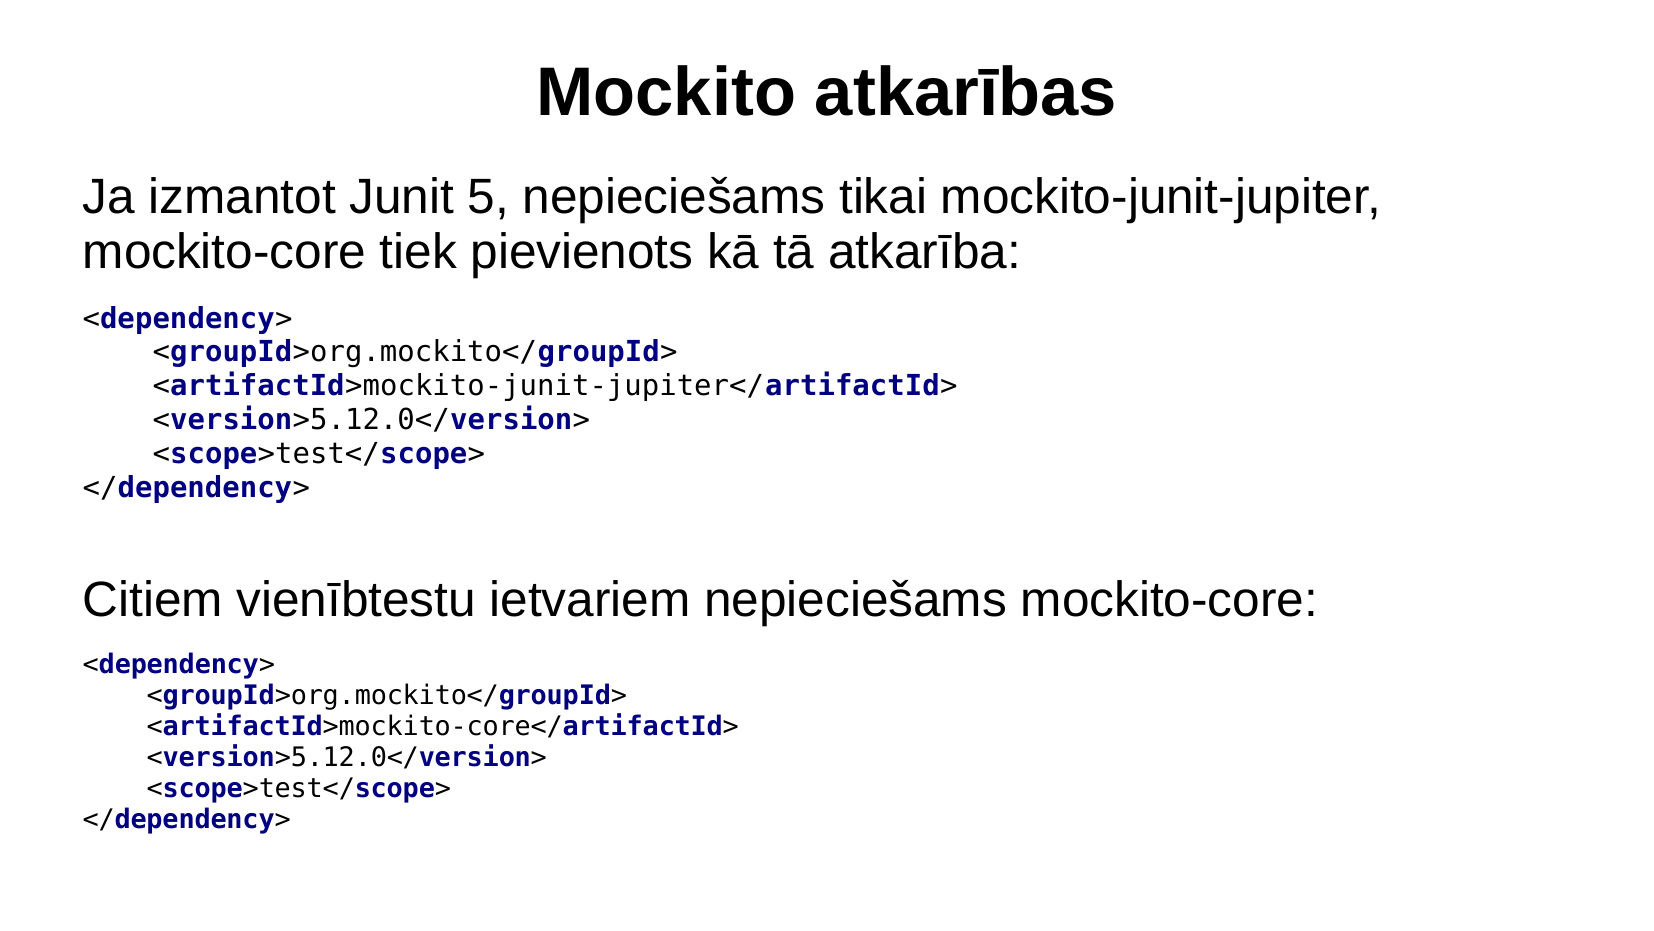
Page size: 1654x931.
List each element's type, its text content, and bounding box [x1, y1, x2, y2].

title Mockito atkarības [82, 37, 1571, 147]
list Ja izmantot Junit 5, nepieciešams tikai mockito-junit-jupiter, mockito-core tiek pievienots kā tā atkarība: <dependency> <groupId>org.mockito</groupId> <artifactId>mockito-junit-jupiter</artifactId> <version>5.12.0</version> <scope>test</scope> </dependency> Citiem vienībtestu ietvariem nepieciešams mockito-core: <dependency> <groupId>org.mockito</groupId> <artifactId>mockito-core</artifactId> <version>5.12.0</version> <scope>test</scope> </dependency> [82, 168, 1538, 889]
